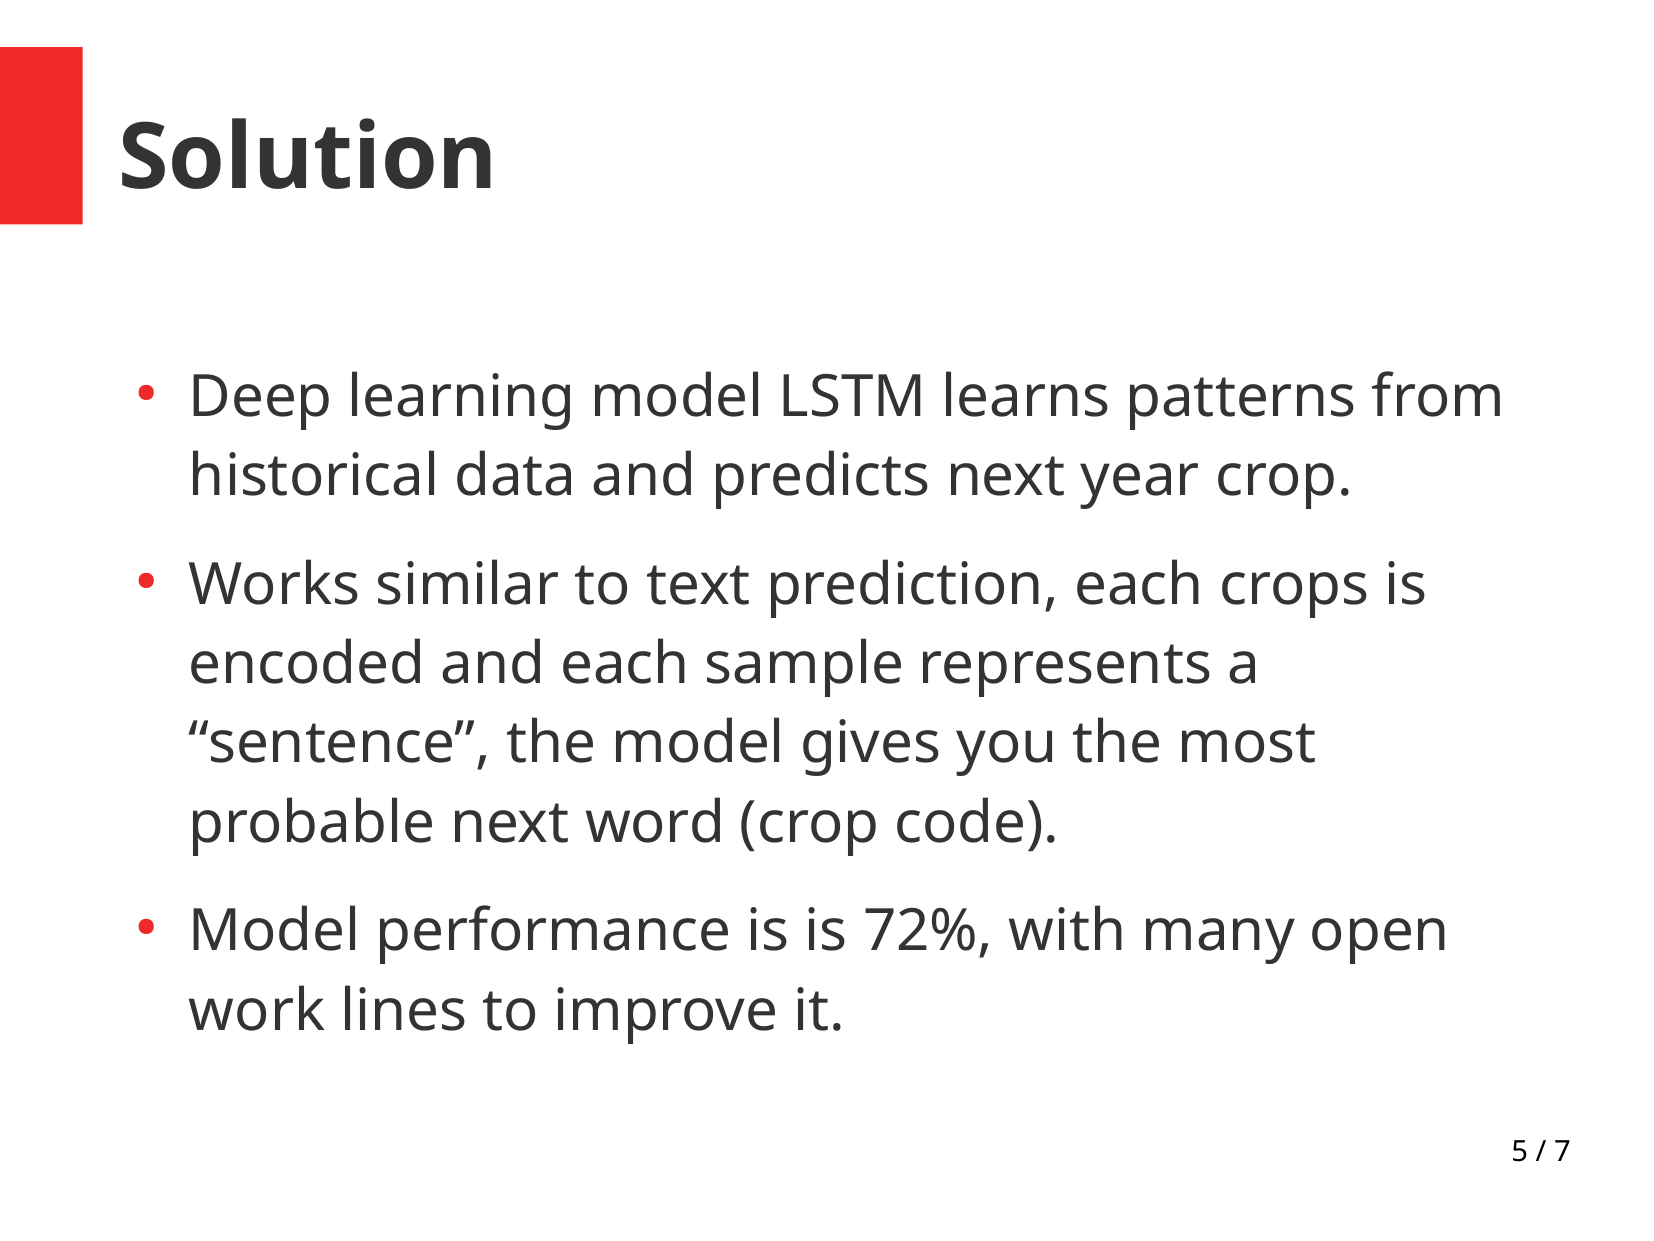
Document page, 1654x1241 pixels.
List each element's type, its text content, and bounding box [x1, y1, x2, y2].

title Solution [118, 49, 1571, 257]
list Deep learning model LSTM learns patterns from historical data and predicts next year crop. Works similar to text prediction, each crops is encoded and each sample represents a “sentence”, the model gives you the most probable next word (crop code). Model performance is is 72%, with many open work lines to improve it. [118, 354, 1536, 1074]
